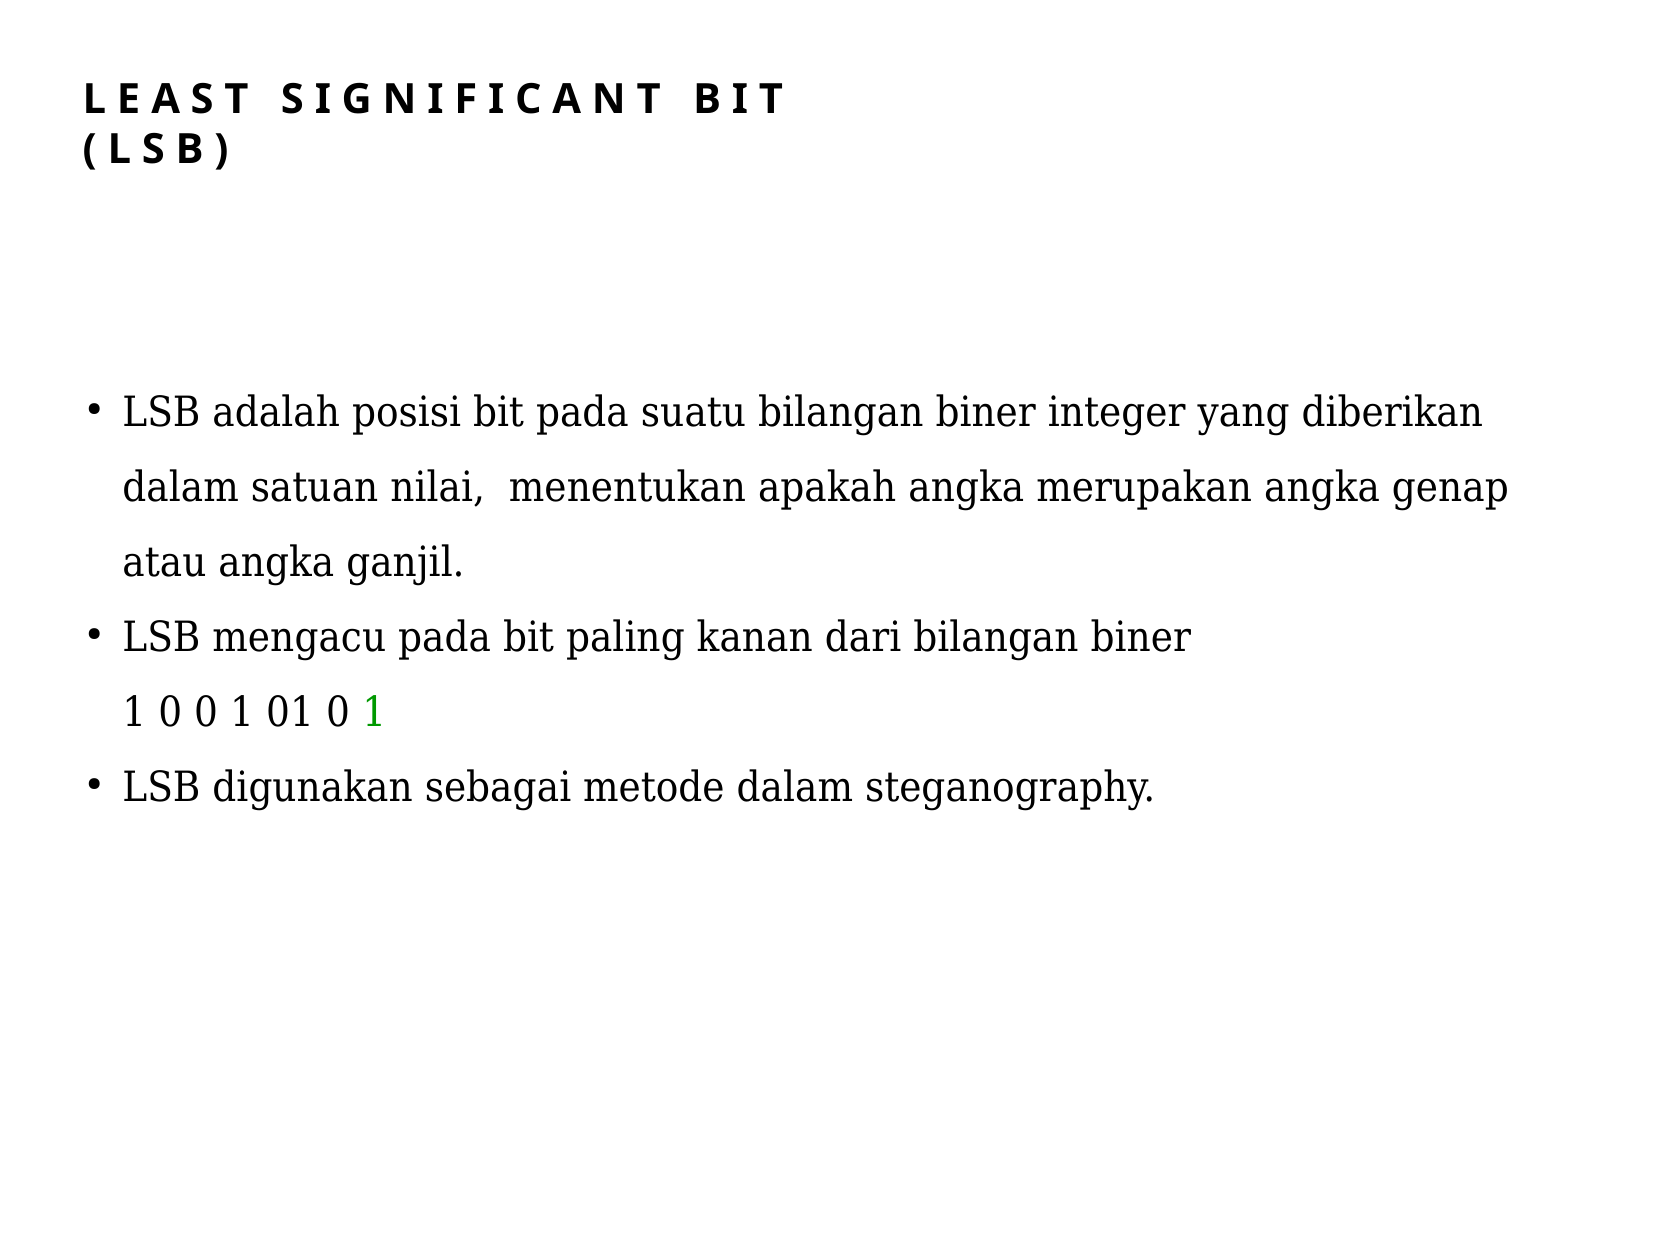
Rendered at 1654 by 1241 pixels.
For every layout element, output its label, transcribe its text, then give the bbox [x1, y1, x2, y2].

text_box LSB adalah posisi bit pada suatu bilangan biner integer yang diberikan dalam satuan nilai, menentukan apakah angka merupakan angka genap atau angka ganjil. LSB mengacu pada bit paling kanan dari bilangan biner 1 0 0 1 01 0 1 LSB digunakan sebagai metode dalam steganography. [86, 210, 1575, 961]
text_box L E A S T S I G N I F I C A N T B I T ( L S B ) [82, 49, 1571, 196]
